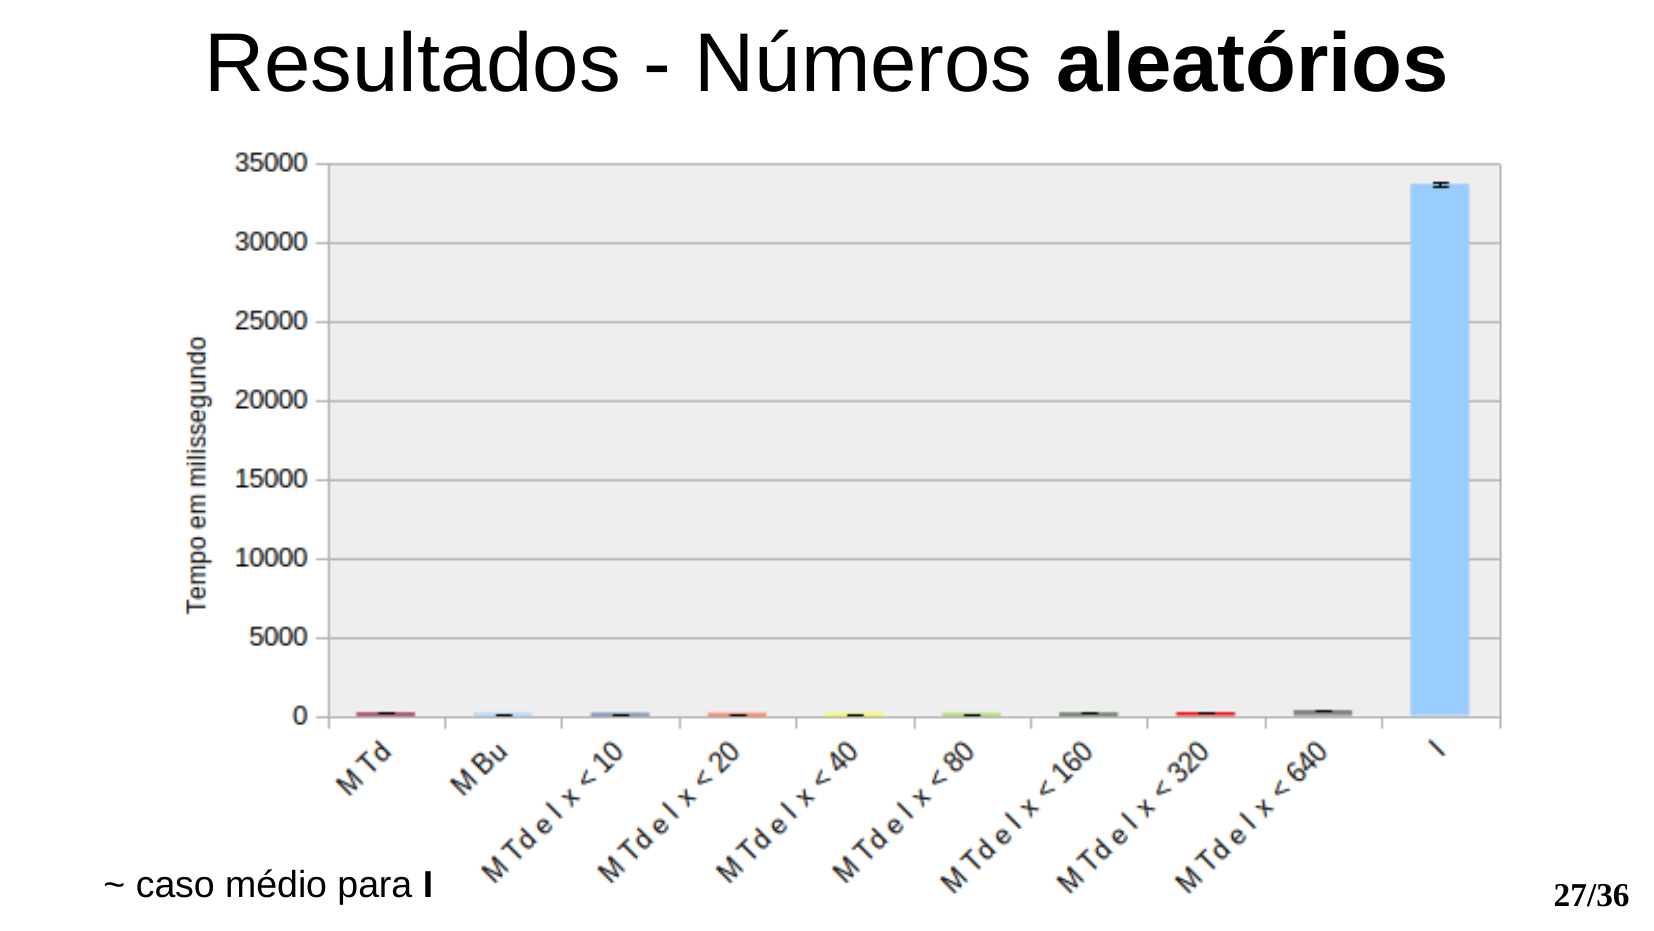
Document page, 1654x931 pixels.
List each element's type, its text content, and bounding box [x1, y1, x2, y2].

picture [127, 147, 1527, 931]
title Resultados - Números aleatórios [82, 16, 1571, 110]
text_box ~ caso médio para I [88, 856, 449, 914]
